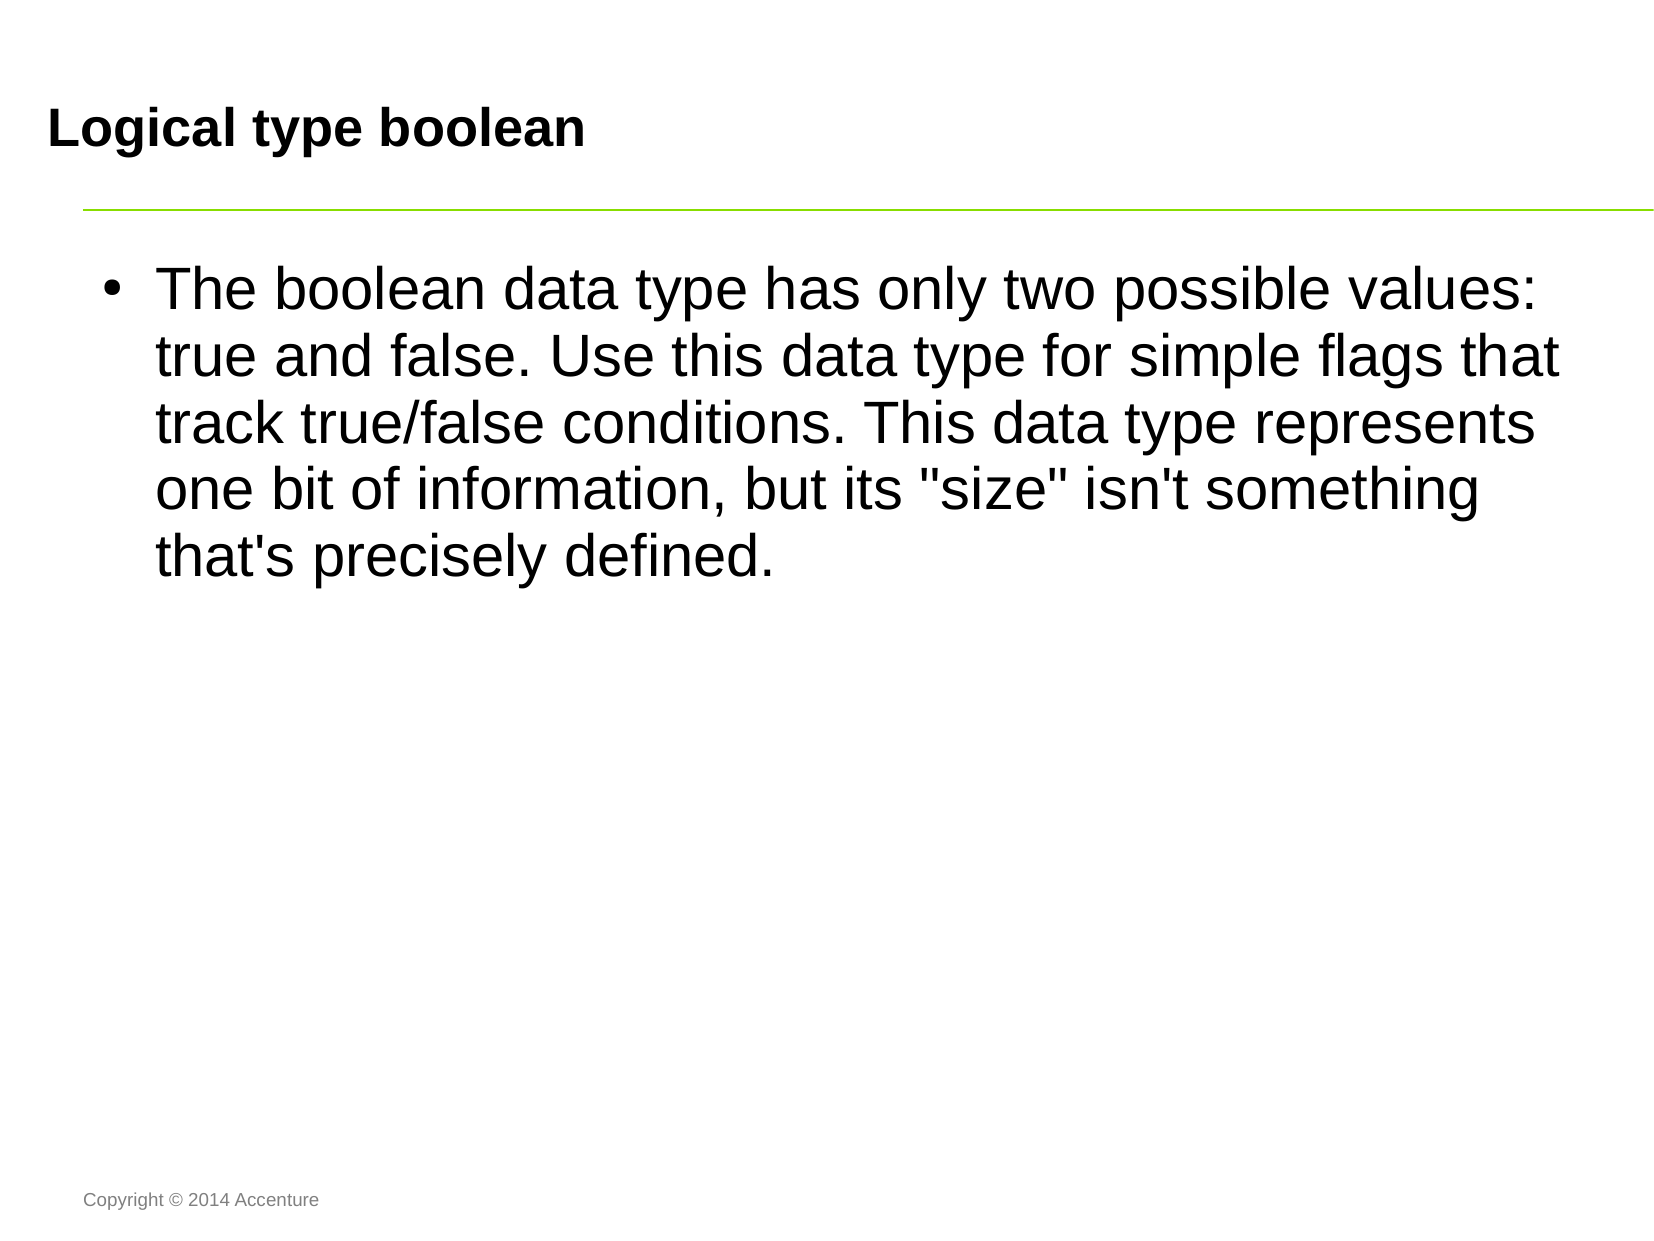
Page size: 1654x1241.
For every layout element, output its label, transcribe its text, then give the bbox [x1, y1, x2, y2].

list The boolean data type has only two possible values: true and false. Use this data type for simple flags that track true/false conditions. This data type represents one bit of information, but its "size" isn't something that's precisely defined. [84, 255, 1573, 1166]
title Logical type boolean [47, 55, 1536, 201]
